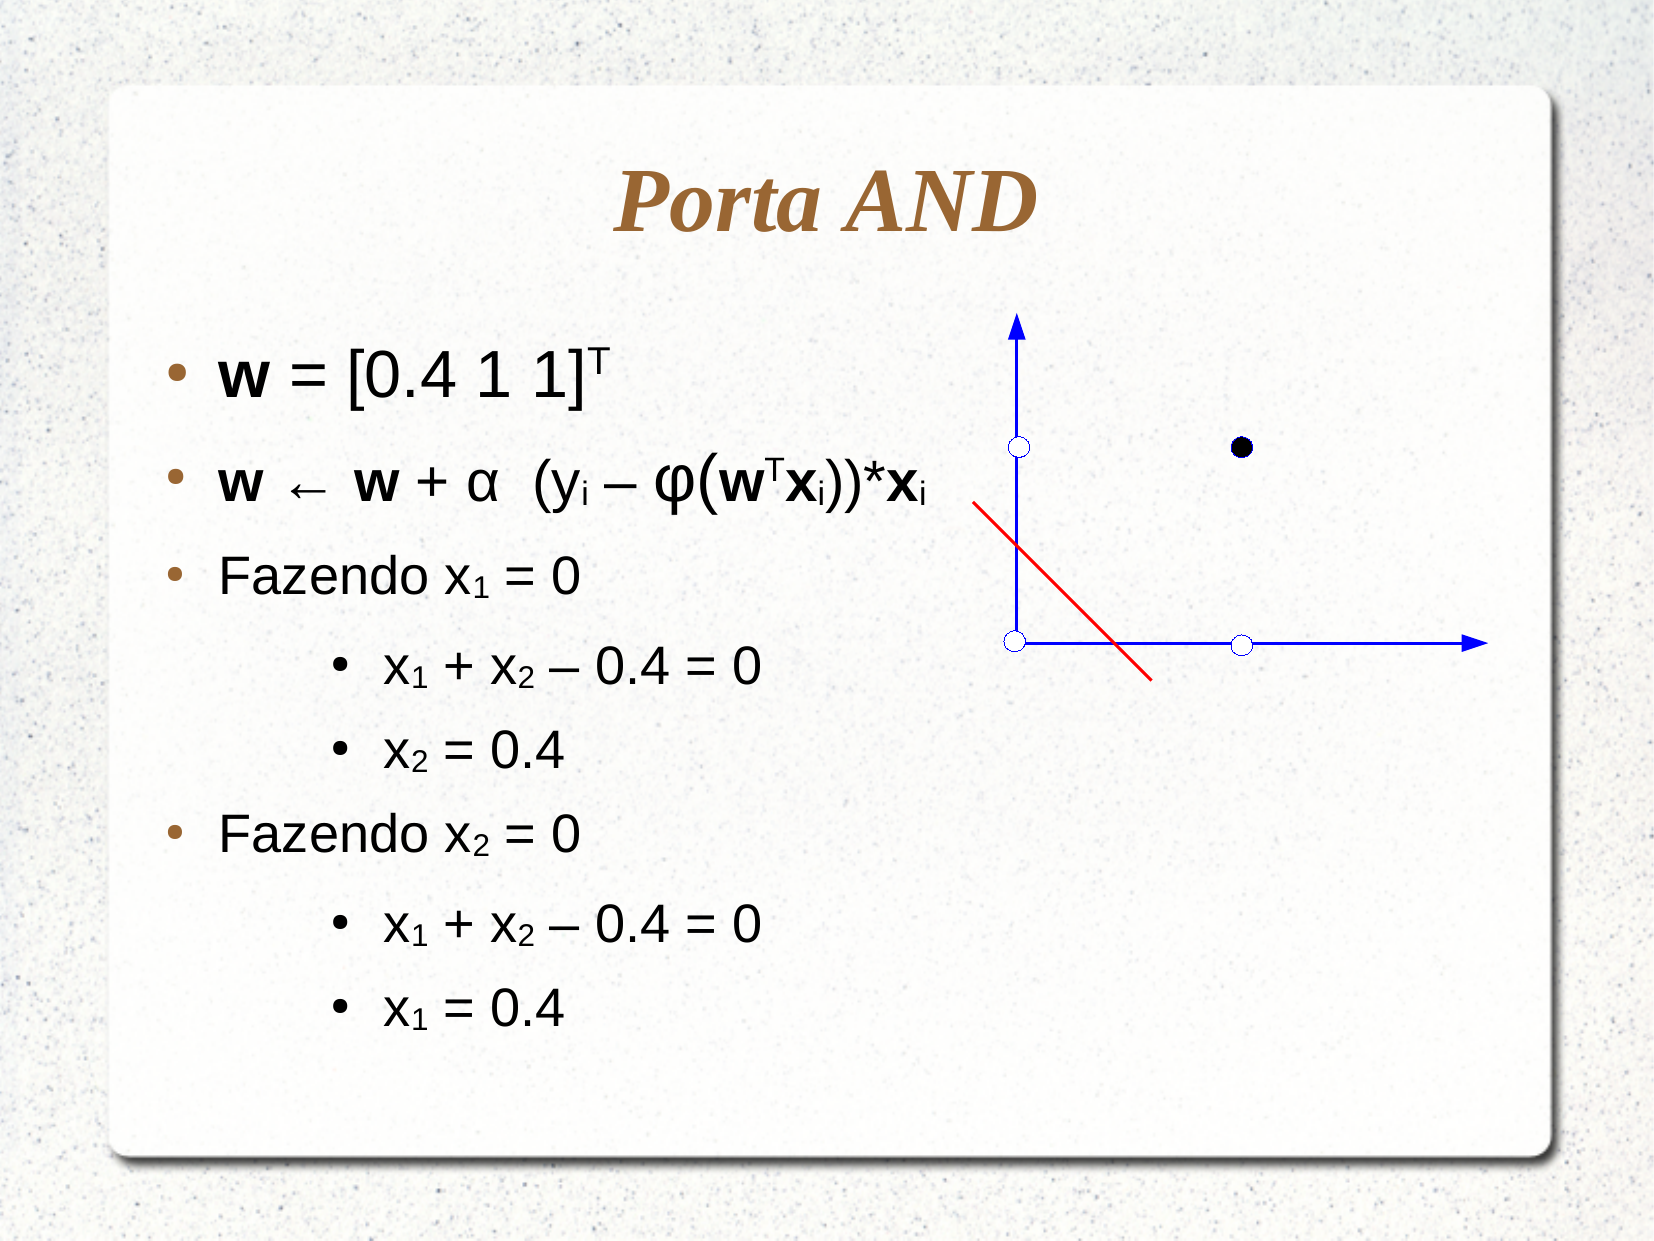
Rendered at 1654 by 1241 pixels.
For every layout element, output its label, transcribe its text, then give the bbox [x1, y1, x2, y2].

picture [0, 0, 1654, 1241]
title Porta AND [118, 96, 1536, 304]
list w = [0.4 1 1]T w ← w + α (yi – φ(wTxi))*xi Fazendo x1 = 0 x1 + x2 – 0.4 = 0 x2 = 0.4 Fazendo x2 = 0 x1 + x2 – 0.4 = 0 x1 = 0.4 [147, 336, 1506, 1241]
